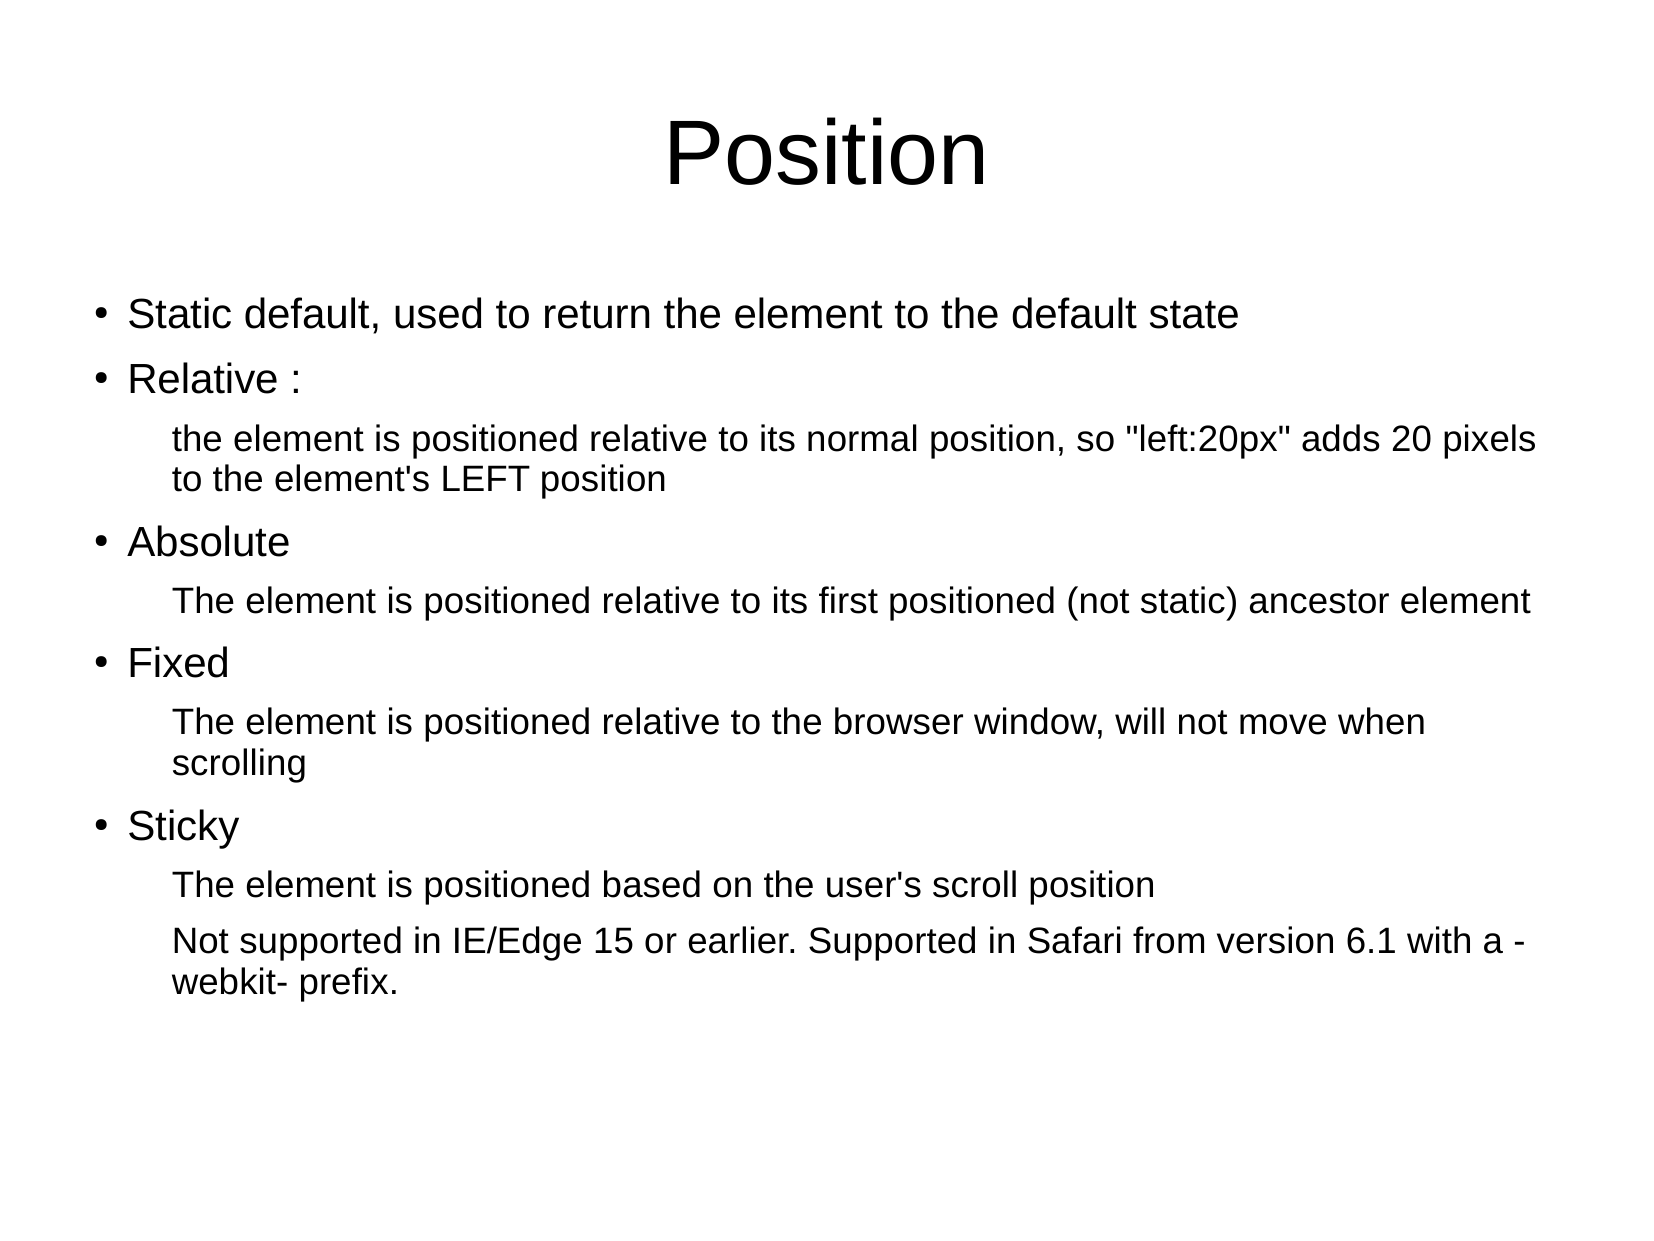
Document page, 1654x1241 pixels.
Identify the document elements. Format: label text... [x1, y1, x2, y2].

title Position [82, 49, 1571, 257]
list Static default, used to return the element to the default state Relative : the element is positioned relative to its normal position, so "left:20px" adds 20 pixels to the element's LEFT position Absolute The element is positioned relative to its first positioned (not static) ancestor element Fixed The element is positioned relative to the browser window, will not move when scrolling Sticky The element is positioned based on the user's scroll position Not supported in IE/Edge 15 or earlier. Supported in Safari from version 6.1 with a -webkit- prefix. [82, 290, 1571, 1010]
